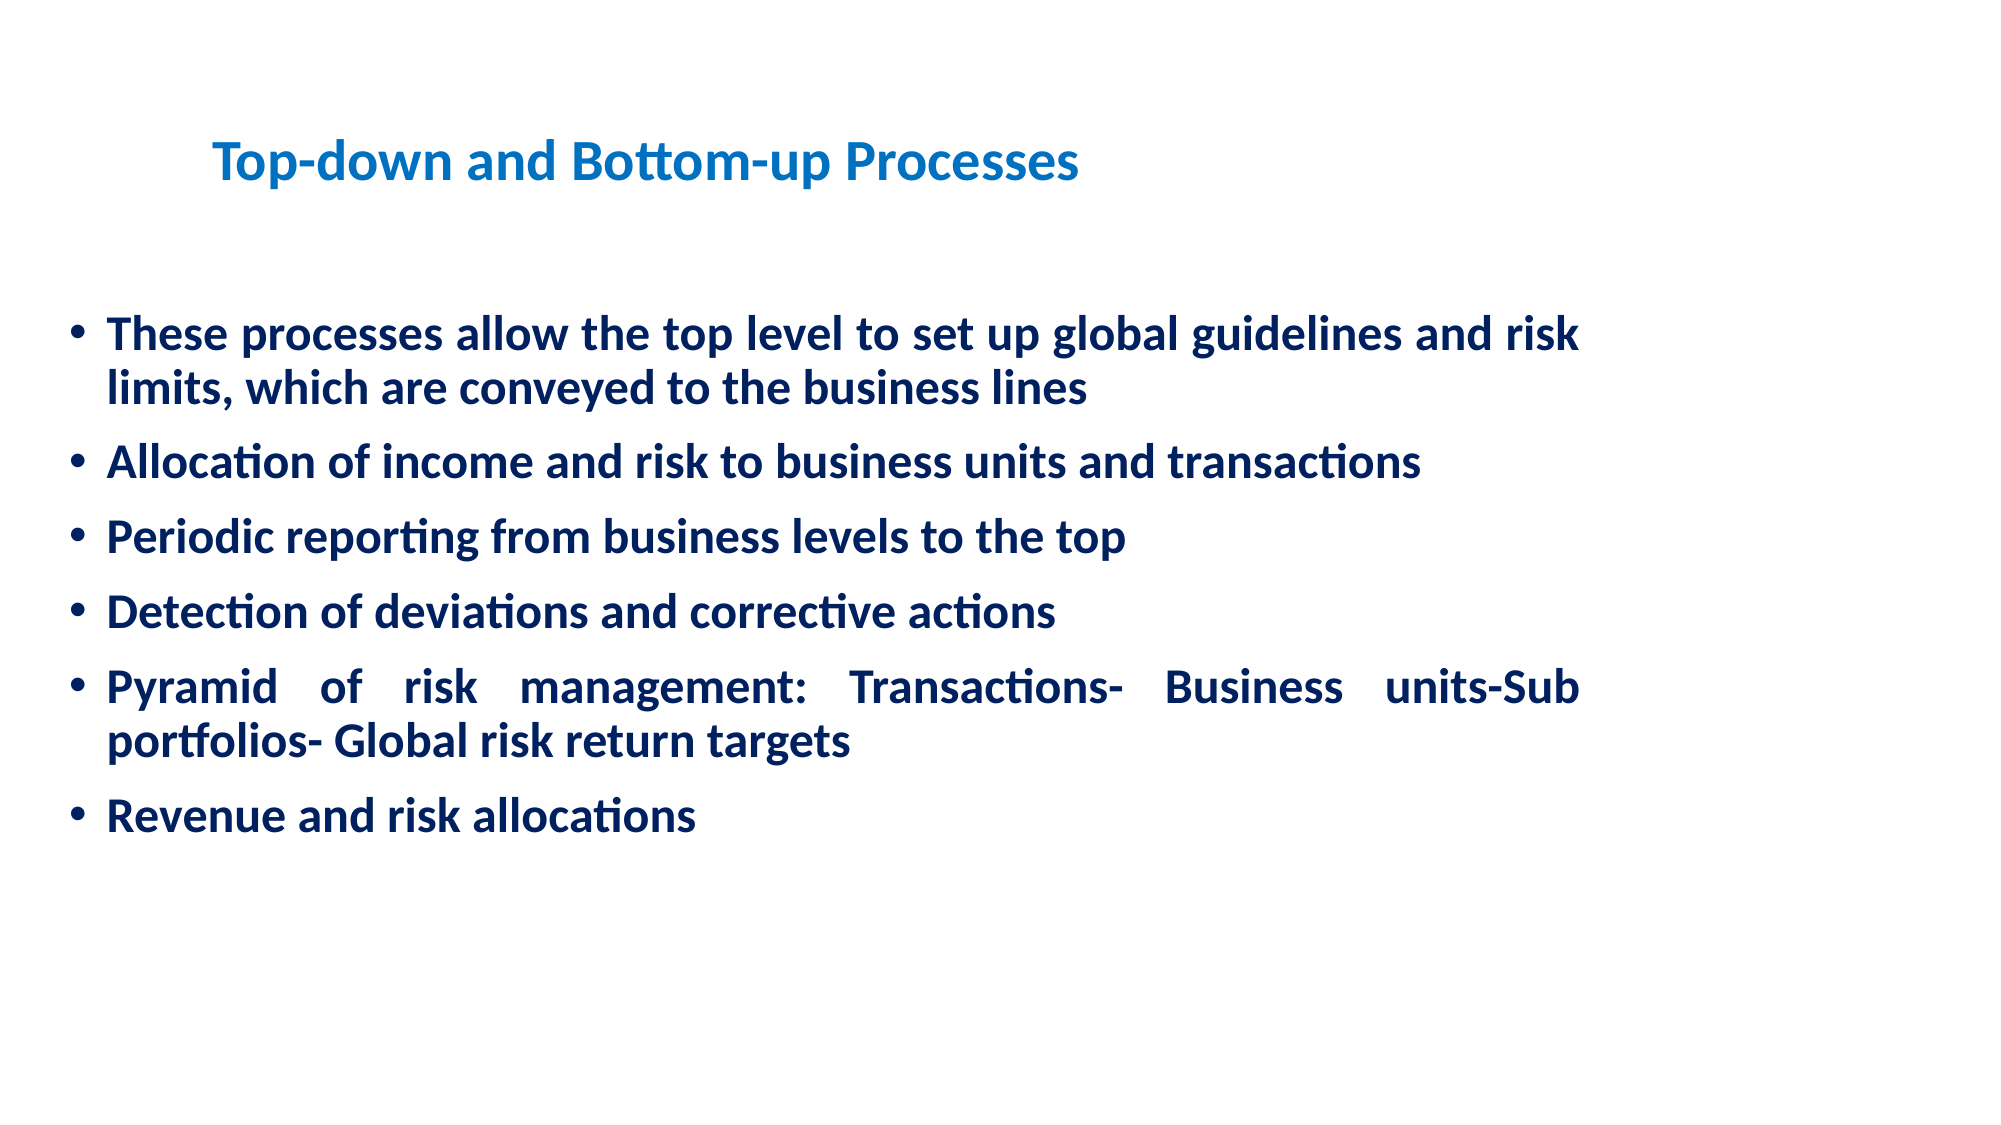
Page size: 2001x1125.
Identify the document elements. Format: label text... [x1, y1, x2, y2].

list These processes allow the top level to set up global guidelines and risk limits, which are conveyed to the business lines Allocation of income and risk to business units and transactions Periodic reporting from business levels to the top Detection of deviations and corrective actions Pyramid of risk management: Transactions- Business units-Sub portfolios- Global risk return targets Revenue and risk allocations [54, 228, 1597, 825]
text_box Top-down and Bottom-up Processes [197, 114, 1724, 200]
